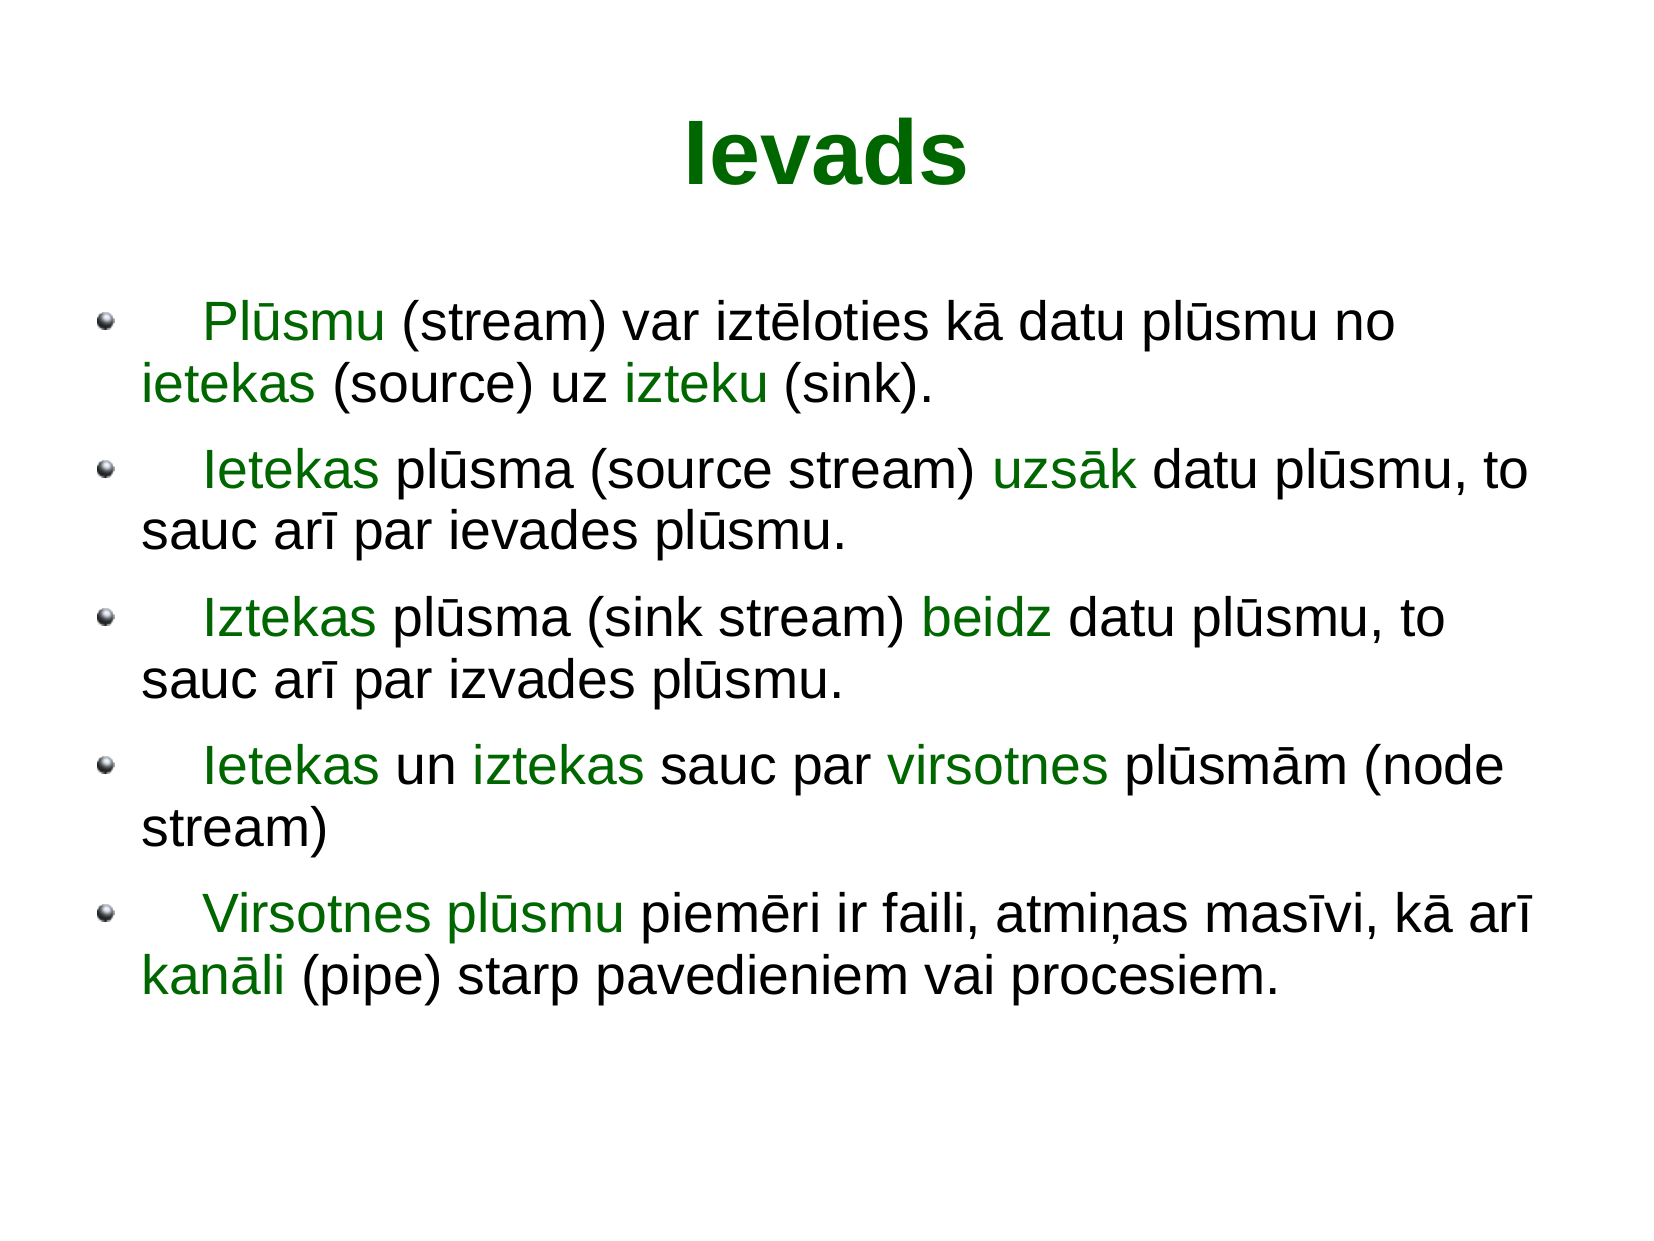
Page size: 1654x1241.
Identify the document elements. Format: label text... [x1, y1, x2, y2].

title Ievads [82, 49, 1571, 257]
list Plūsmu (stream) var iztēloties kā datu plūsmu no ietekas (source) uz izteku (sink). Ietekas plūsma (source stream) uzsāk datu plūsmu, to sauc arī par ievades plūsmu. Iztekas plūsma (sink stream) beidz datu plūsmu, to sauc arī par izvades plūsmu. Ietekas un iztekas sauc par virsotnes plūsmām (node stream) Virsotnes plūsmu piemēri ir faili, atmiņas masīvi, kā arī kanāli (pipe) starp pavedieniem vai procesiem. [82, 290, 1538, 1010]
